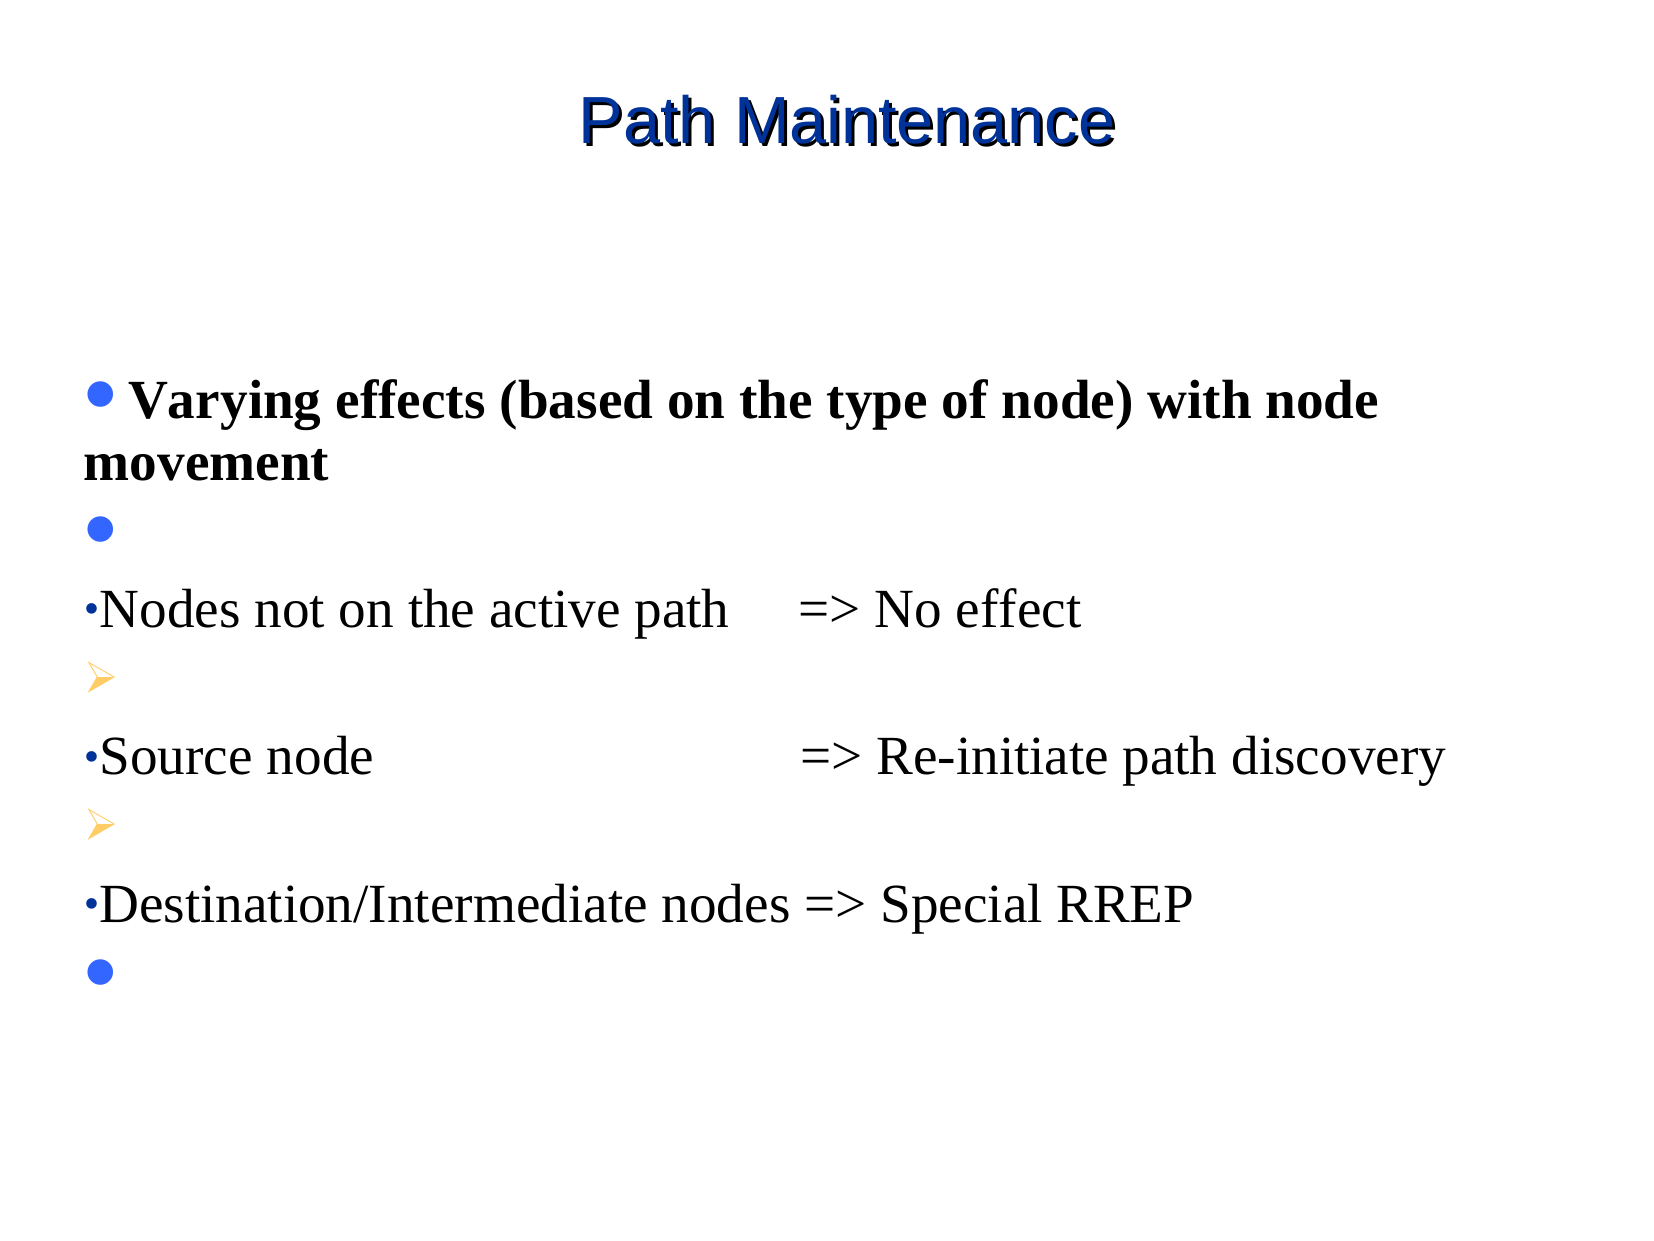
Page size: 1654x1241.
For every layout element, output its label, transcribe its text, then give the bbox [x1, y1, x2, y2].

title Path Maintenance [55, 41, 1640, 166]
subtitle Varying effects (based on the type of node) with node movement Nodes not on the active path => No effect Source node => Re-initiate path discovery Destination/Intermediate nodes => Special RREP [68, 179, 1613, 1199]
